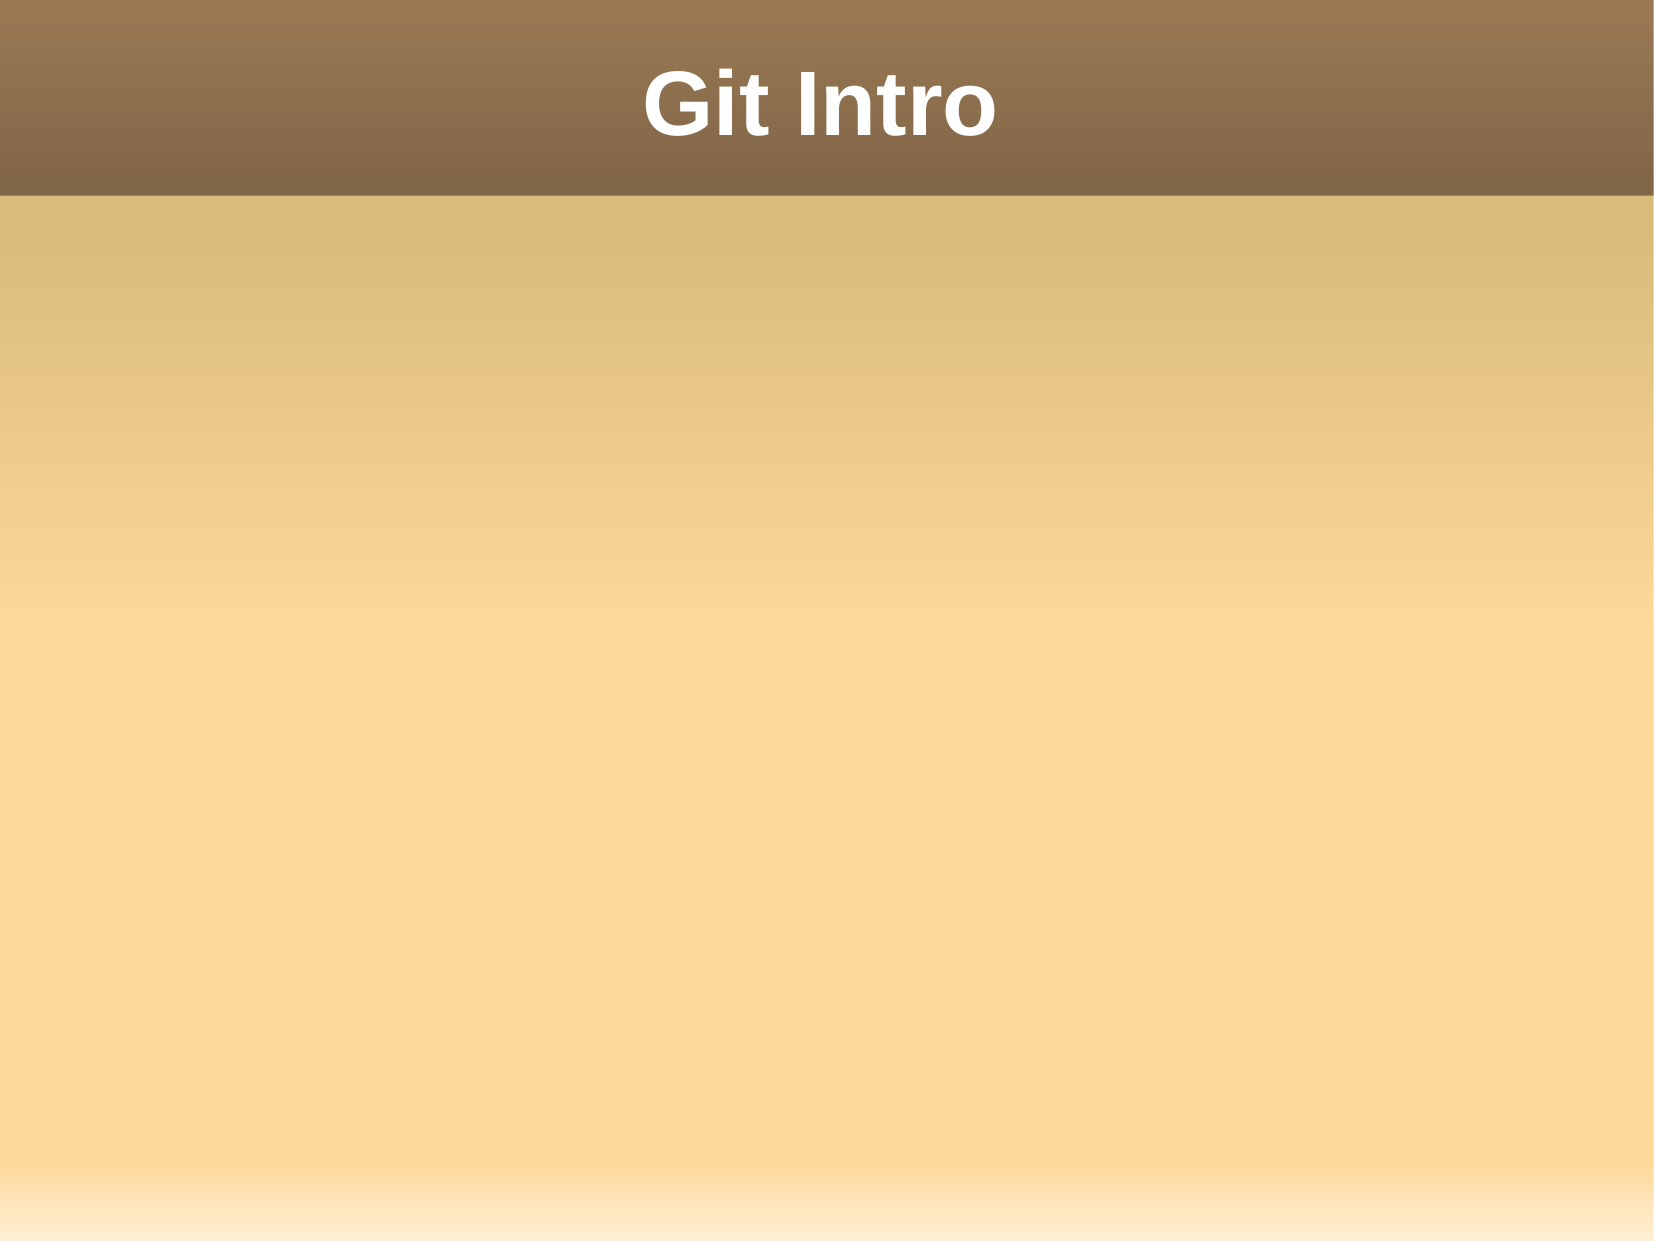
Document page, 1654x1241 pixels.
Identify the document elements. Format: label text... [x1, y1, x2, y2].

title Git Intro [76, 0, 1565, 208]
picture [0, 0, 1654, 1241]
